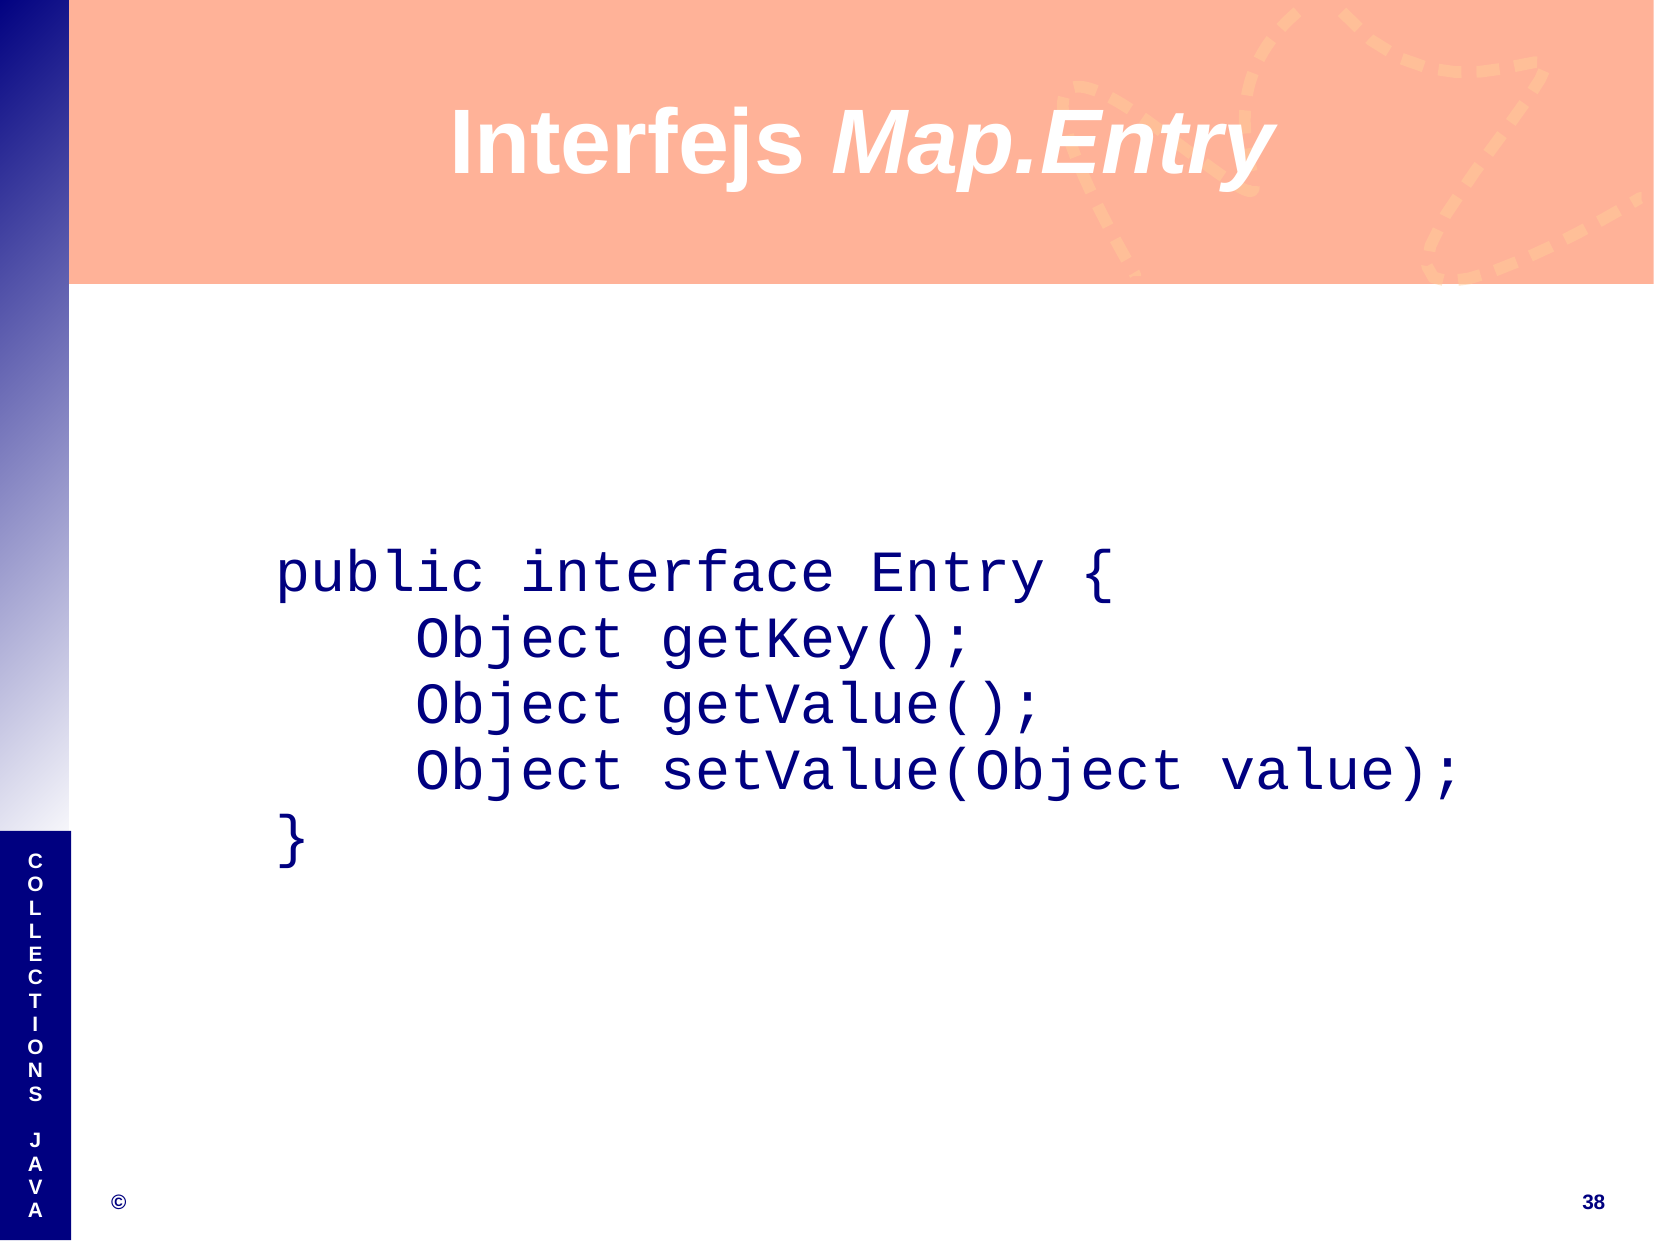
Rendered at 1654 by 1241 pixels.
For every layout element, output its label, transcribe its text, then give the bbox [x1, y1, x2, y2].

title Interfejs Map.Entry [70, 37, 1654, 246]
list public interface Entry { Object getKey(); Object getValue(); Object setValue(Object value); } [257, 543, 1467, 874]
text_box C O L L E C T I O N S J A V A [0, 830, 71, 1241]
